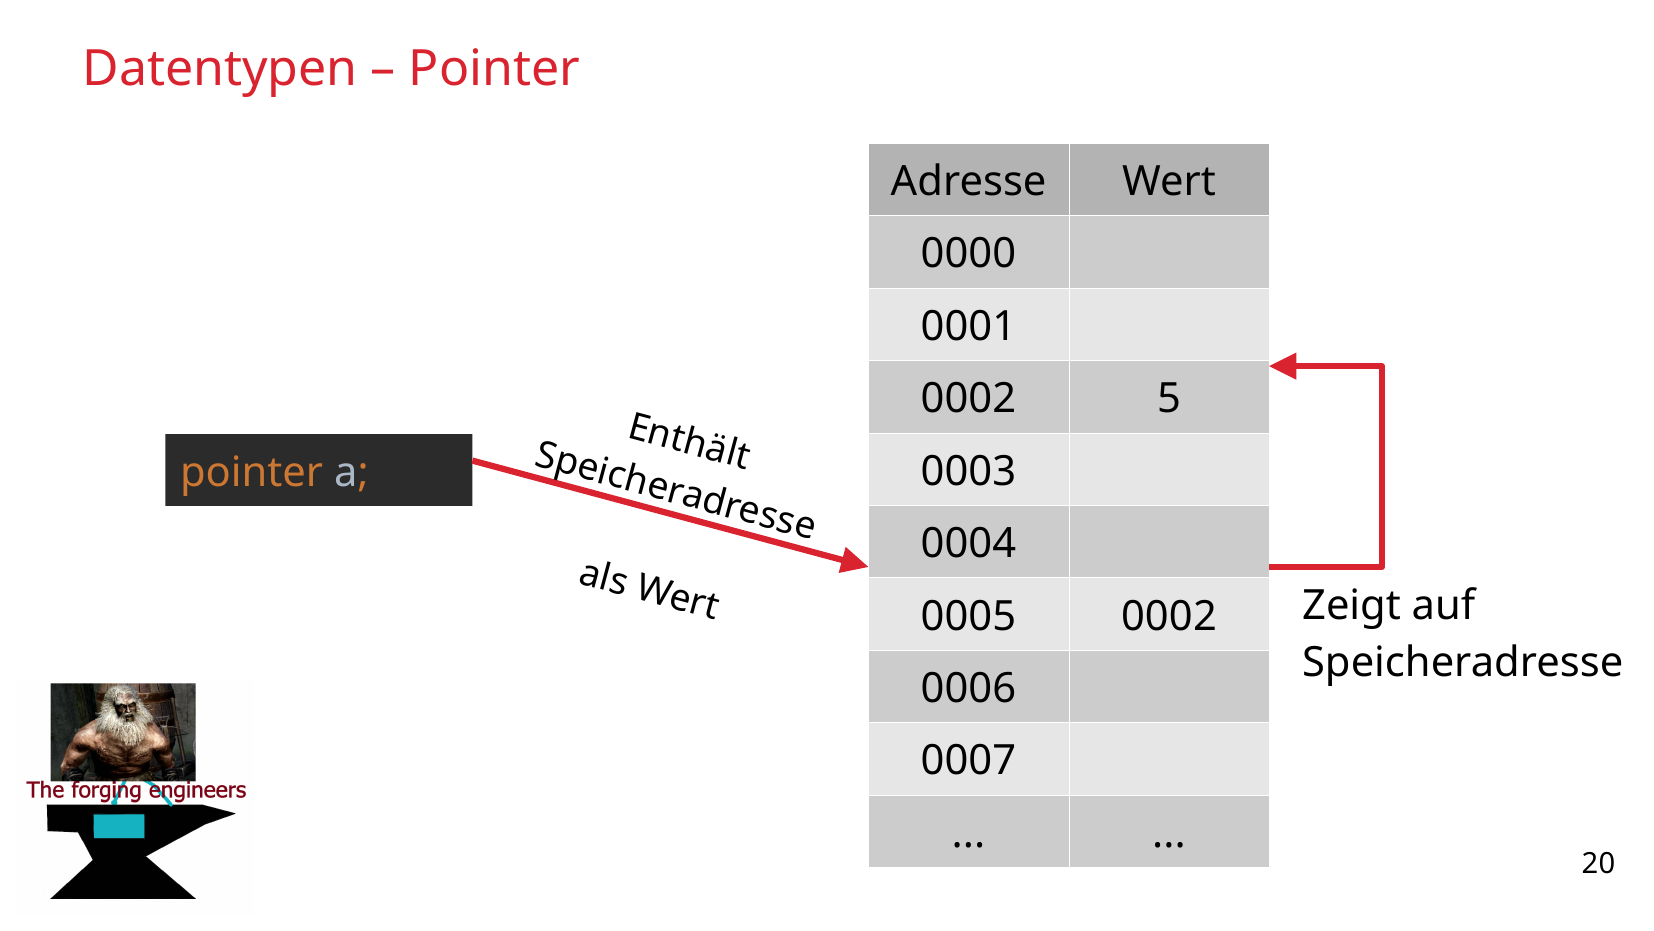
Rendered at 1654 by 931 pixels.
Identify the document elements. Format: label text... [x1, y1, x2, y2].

table_cell [1070, 216, 1269, 288]
table_cell 0003 [869, 434, 1069, 505]
table_cell ... [1070, 796, 1269, 867]
table_cell 0001 [869, 289, 1069, 360]
table_cell 5 [1070, 361, 1269, 433]
table_cell 0002 [869, 361, 1069, 433]
table_header Adresse [869, 144, 1069, 215]
table_cell 0006 [869, 651, 1069, 722]
table_cell 0007 [869, 723, 1069, 795]
table_cell 0005 [869, 578, 1069, 650]
picture [17, 679, 254, 916]
table_cell 0002 [1070, 578, 1269, 650]
title Datentypen – Pointer [82, 37, 1571, 95]
table_cell 0004 [869, 506, 1069, 577]
text_box pointer a; [165, 434, 473, 497]
table_cell [1070, 723, 1269, 795]
table_cell [1070, 651, 1269, 722]
table_cell ... [869, 796, 1069, 867]
table_cell [1070, 506, 1269, 577]
table_cell 0000 [869, 216, 1069, 288]
table_cell [1070, 434, 1269, 505]
table_cell [1070, 289, 1269, 360]
text_box Zeigt auf Speicheradresse [1287, 566, 1642, 680]
table_header Wert [1070, 144, 1269, 215]
